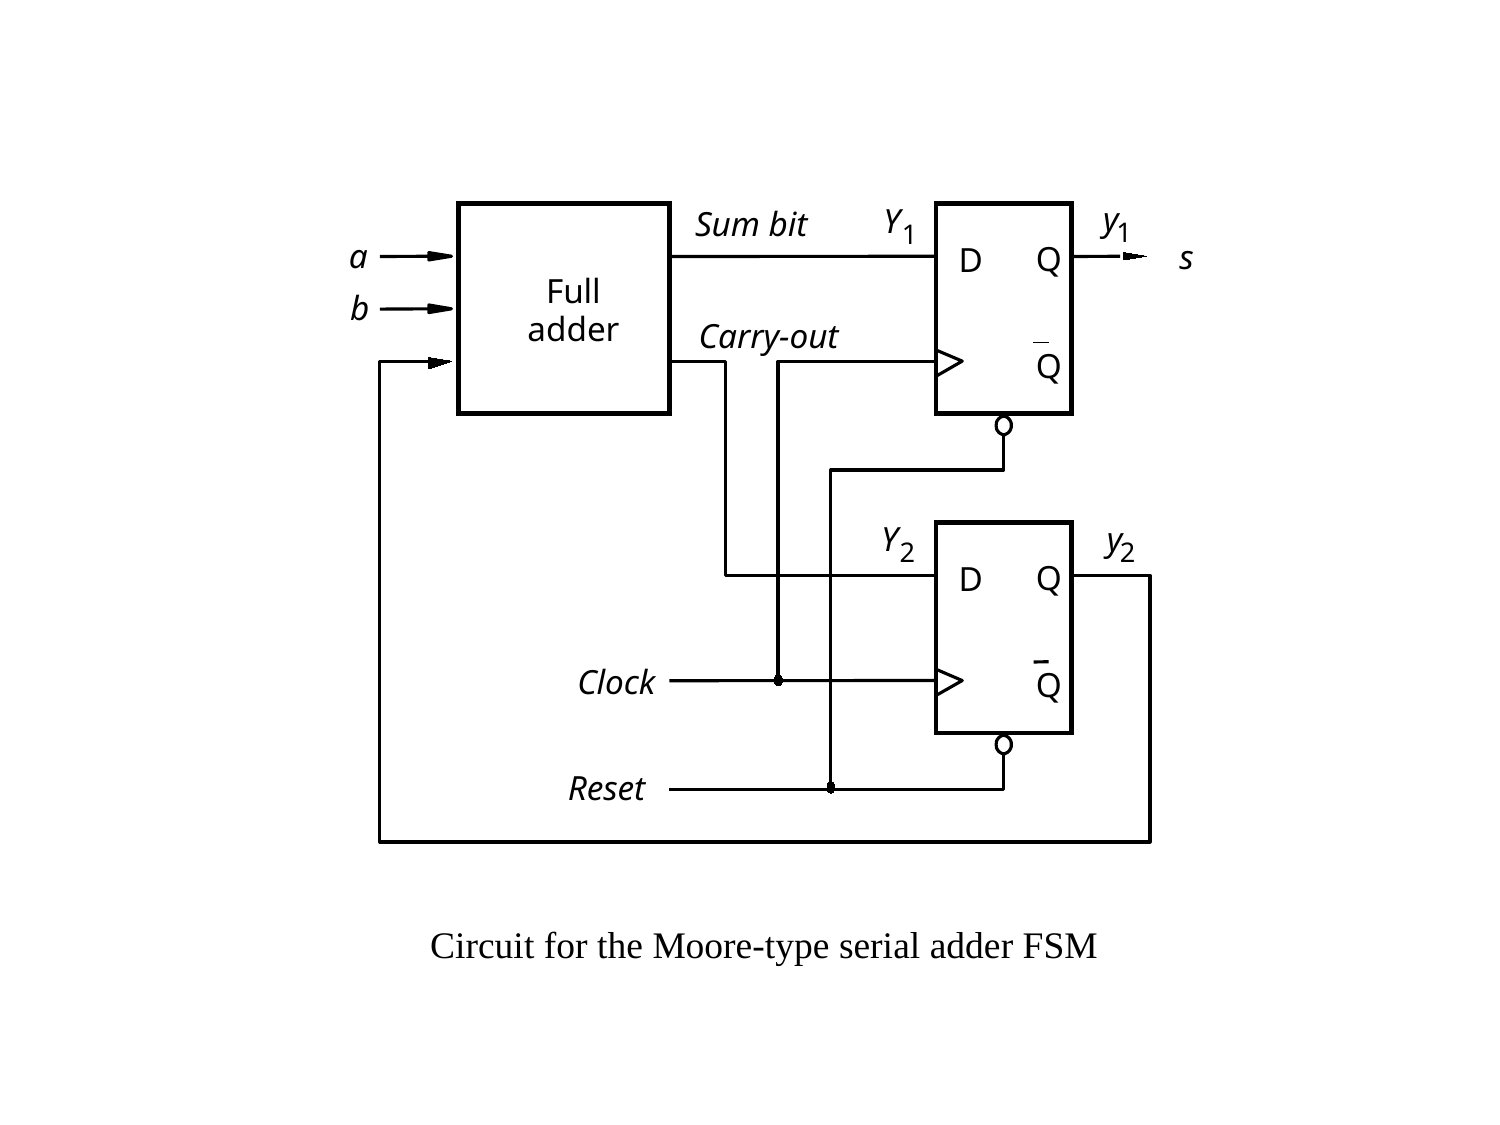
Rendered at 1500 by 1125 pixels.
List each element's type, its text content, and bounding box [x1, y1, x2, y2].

text_box Full [545, 270, 601, 307]
text_box Q [1035, 556, 1071, 597]
text_box a [348, 234, 377, 275]
text_box [935, 522, 1072, 733]
text_box 1 [1116, 215, 1140, 248]
text_box Carry-out [698, 315, 848, 356]
text_box Y [883, 199, 910, 240]
text_box 2 [899, 535, 923, 568]
text_box Q [1035, 664, 1071, 705]
text_box b [350, 287, 379, 328]
text_box Circuit for the Moore-type serial adder FSM [157, 913, 1372, 989]
text_box y [1106, 518, 1132, 556]
text_box Reset [567, 766, 655, 807]
text_box D [958, 238, 992, 279]
text_box [428, 252, 452, 260]
text_box y [1105, 222, 1116, 239]
text_box [935, 352, 957, 374]
text_box D [958, 558, 992, 599]
text_box adder [527, 307, 629, 348]
text_box 2 [1120, 535, 1143, 568]
text_box Q [1035, 237, 1071, 278]
text_box y [1103, 198, 1128, 236]
text_box [428, 304, 452, 313]
text_box s [1179, 236, 1203, 277]
text_box [827, 781, 835, 794]
text_box [774, 674, 783, 686]
text_box [935, 671, 957, 693]
text_box y [1108, 540, 1120, 559]
text_box Clock [577, 661, 665, 702]
text_box [996, 416, 1012, 435]
text_box [935, 203, 1072, 414]
text_box [428, 357, 452, 369]
text_box Sum bit [695, 203, 817, 244]
text_box 1 [901, 217, 925, 250]
text_box Y [881, 518, 907, 559]
text_box [1123, 252, 1147, 260]
text_box [996, 735, 1012, 754]
text_box Q [1035, 345, 1071, 385]
